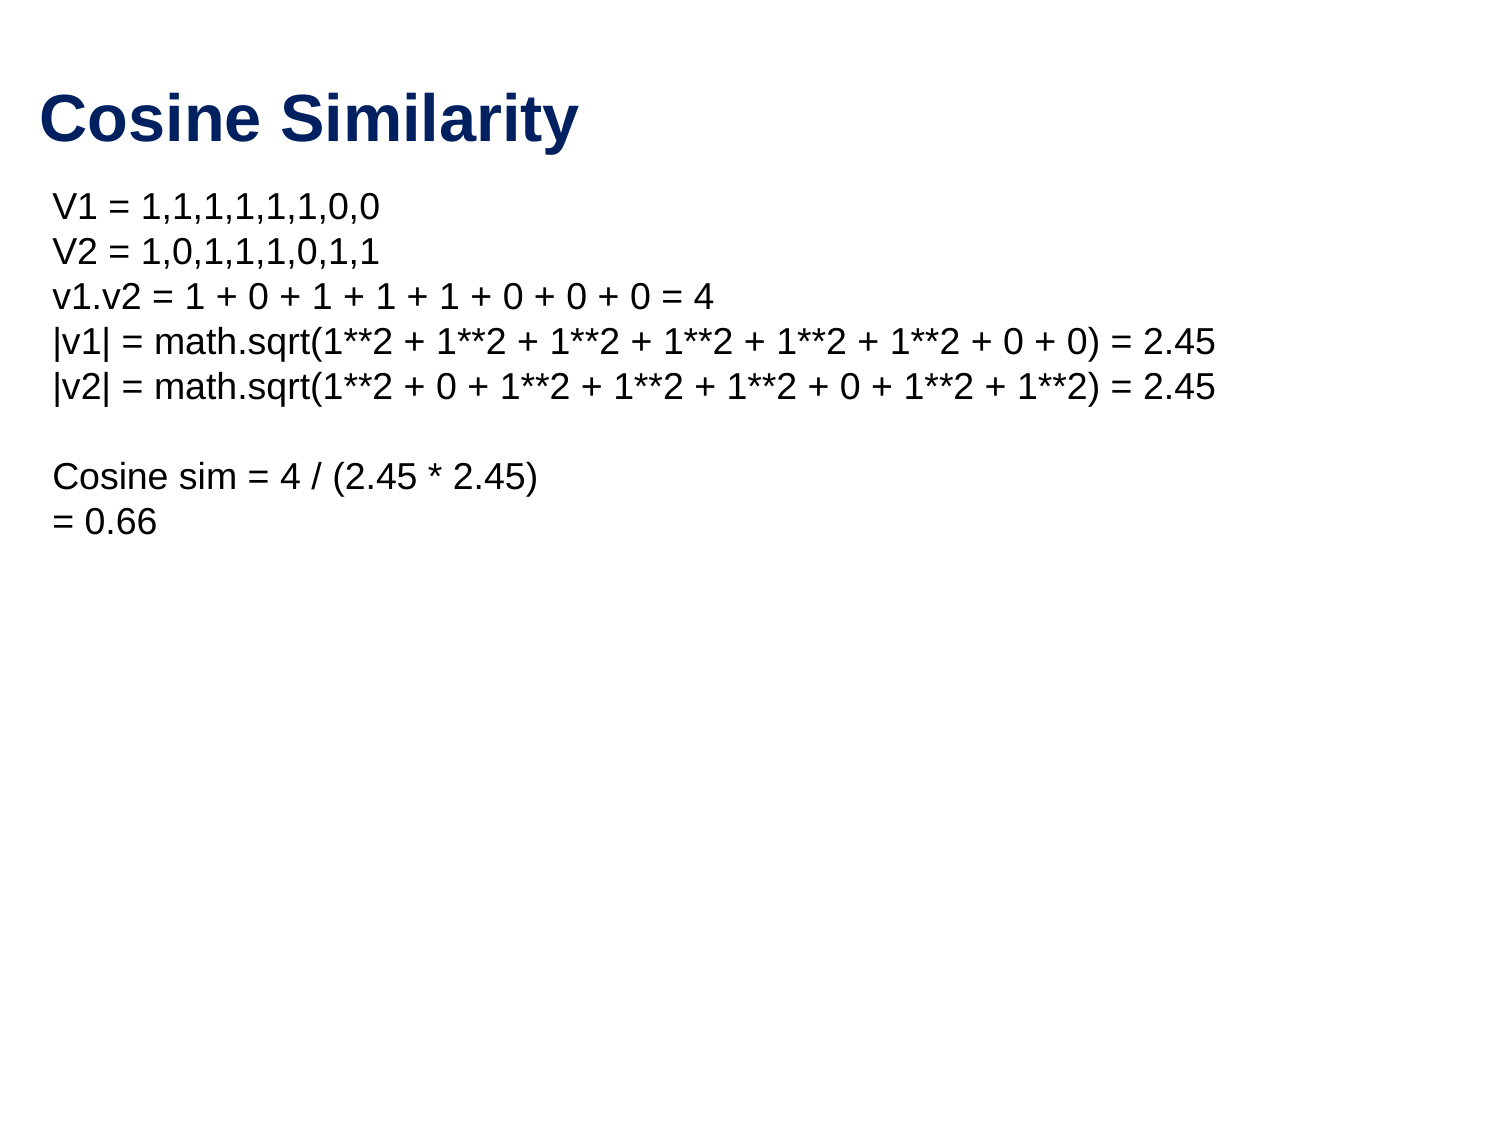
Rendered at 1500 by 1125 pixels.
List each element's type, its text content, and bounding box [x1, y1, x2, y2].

title Cosine Similarity [24, 24, 1096, 162]
list V1 = 1,1,1,1,1,1,0,0 V2 = 1,0,1,1,1,0,1,1 v1.v2 = 1 + 0 + 1 + 1 + 1 + 0 + 0 + 0 = 4 |v1| = math.sqrt(1**2 + 1**2 + 1**2 + 1**2 + 1**2 + 1**2 + 0 + 0) = 2.45 |v2| = math.sqrt(1**2 + 0 + 1**2 + 1**2 + 1**2 + 0 + 1**2 + 1**2) = 2.45 Cosine sim = 4 / (2.45 * 2.45) = 0.66 [37, 174, 1437, 887]
